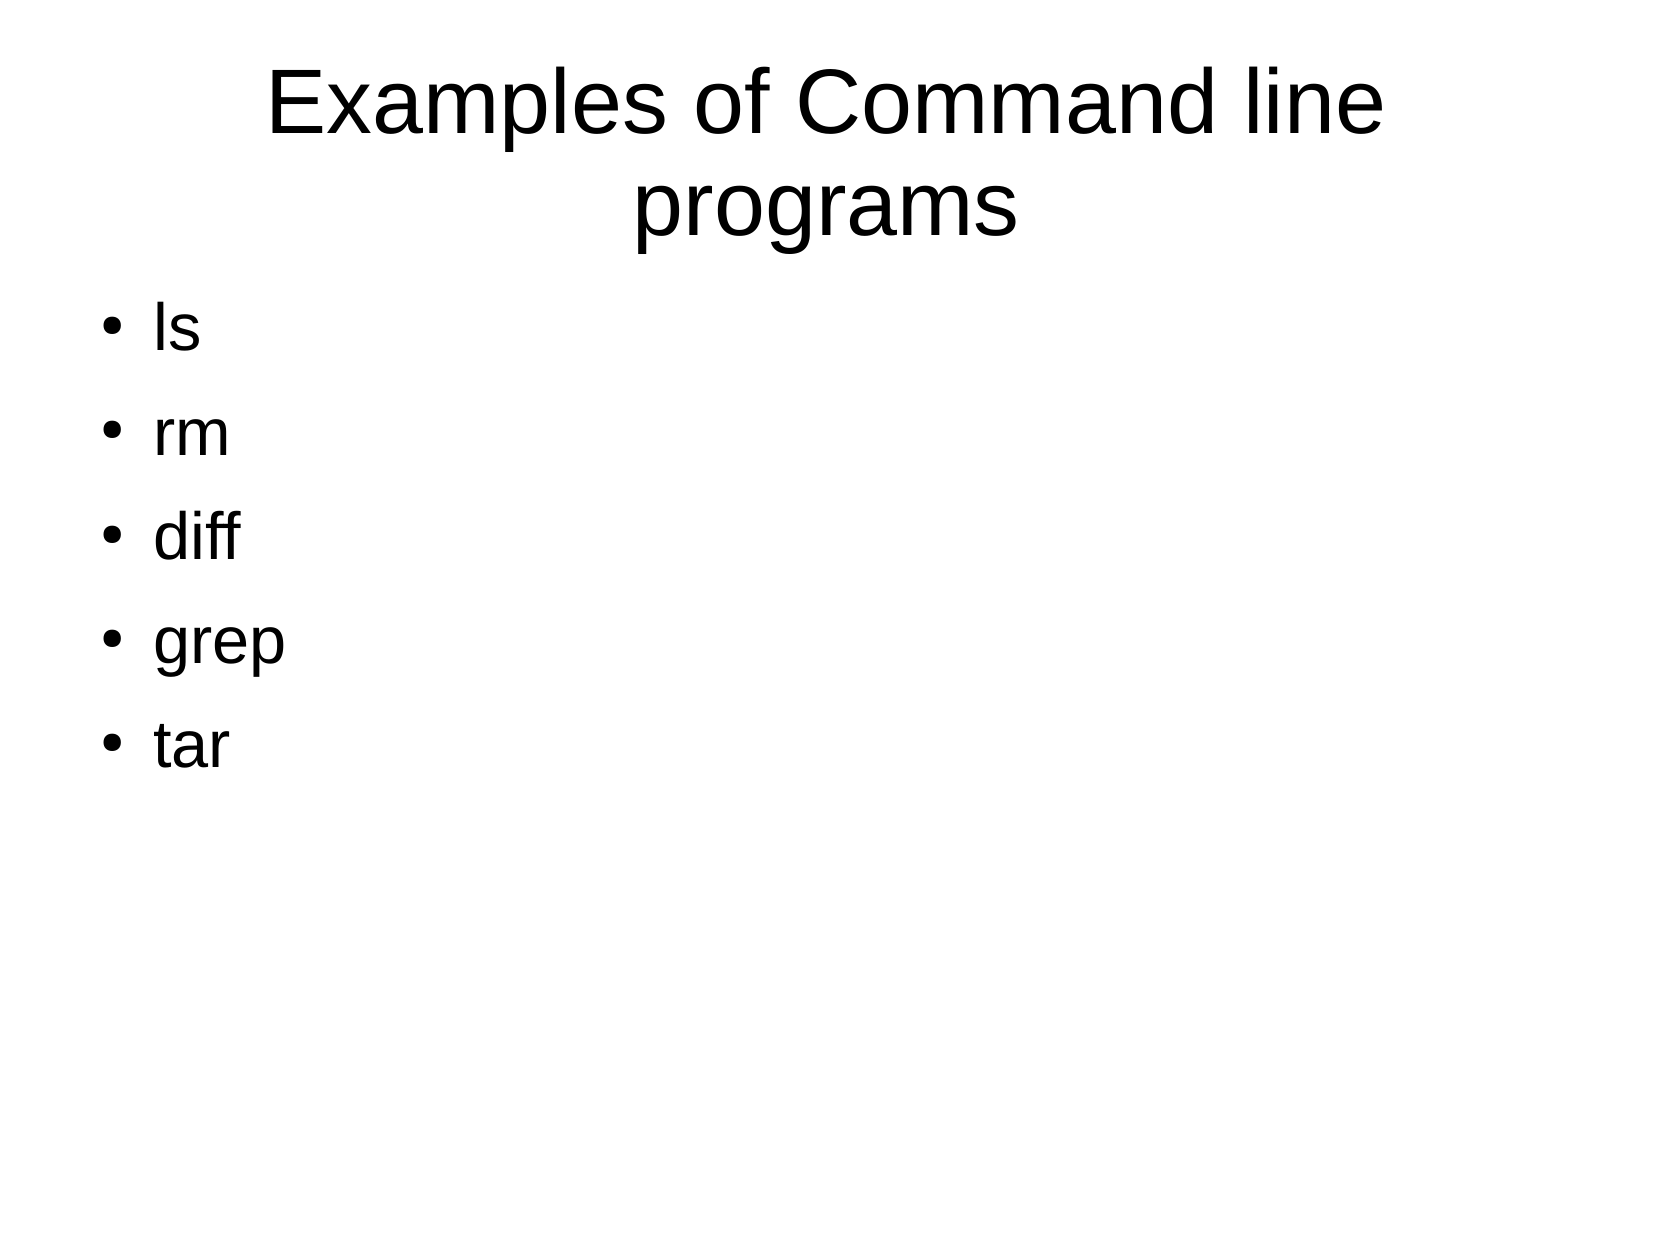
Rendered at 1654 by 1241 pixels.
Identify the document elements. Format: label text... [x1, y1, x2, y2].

title Examples of Command line programs [82, 49, 1571, 257]
list ls rm diff grep tar [82, 290, 1538, 1010]
